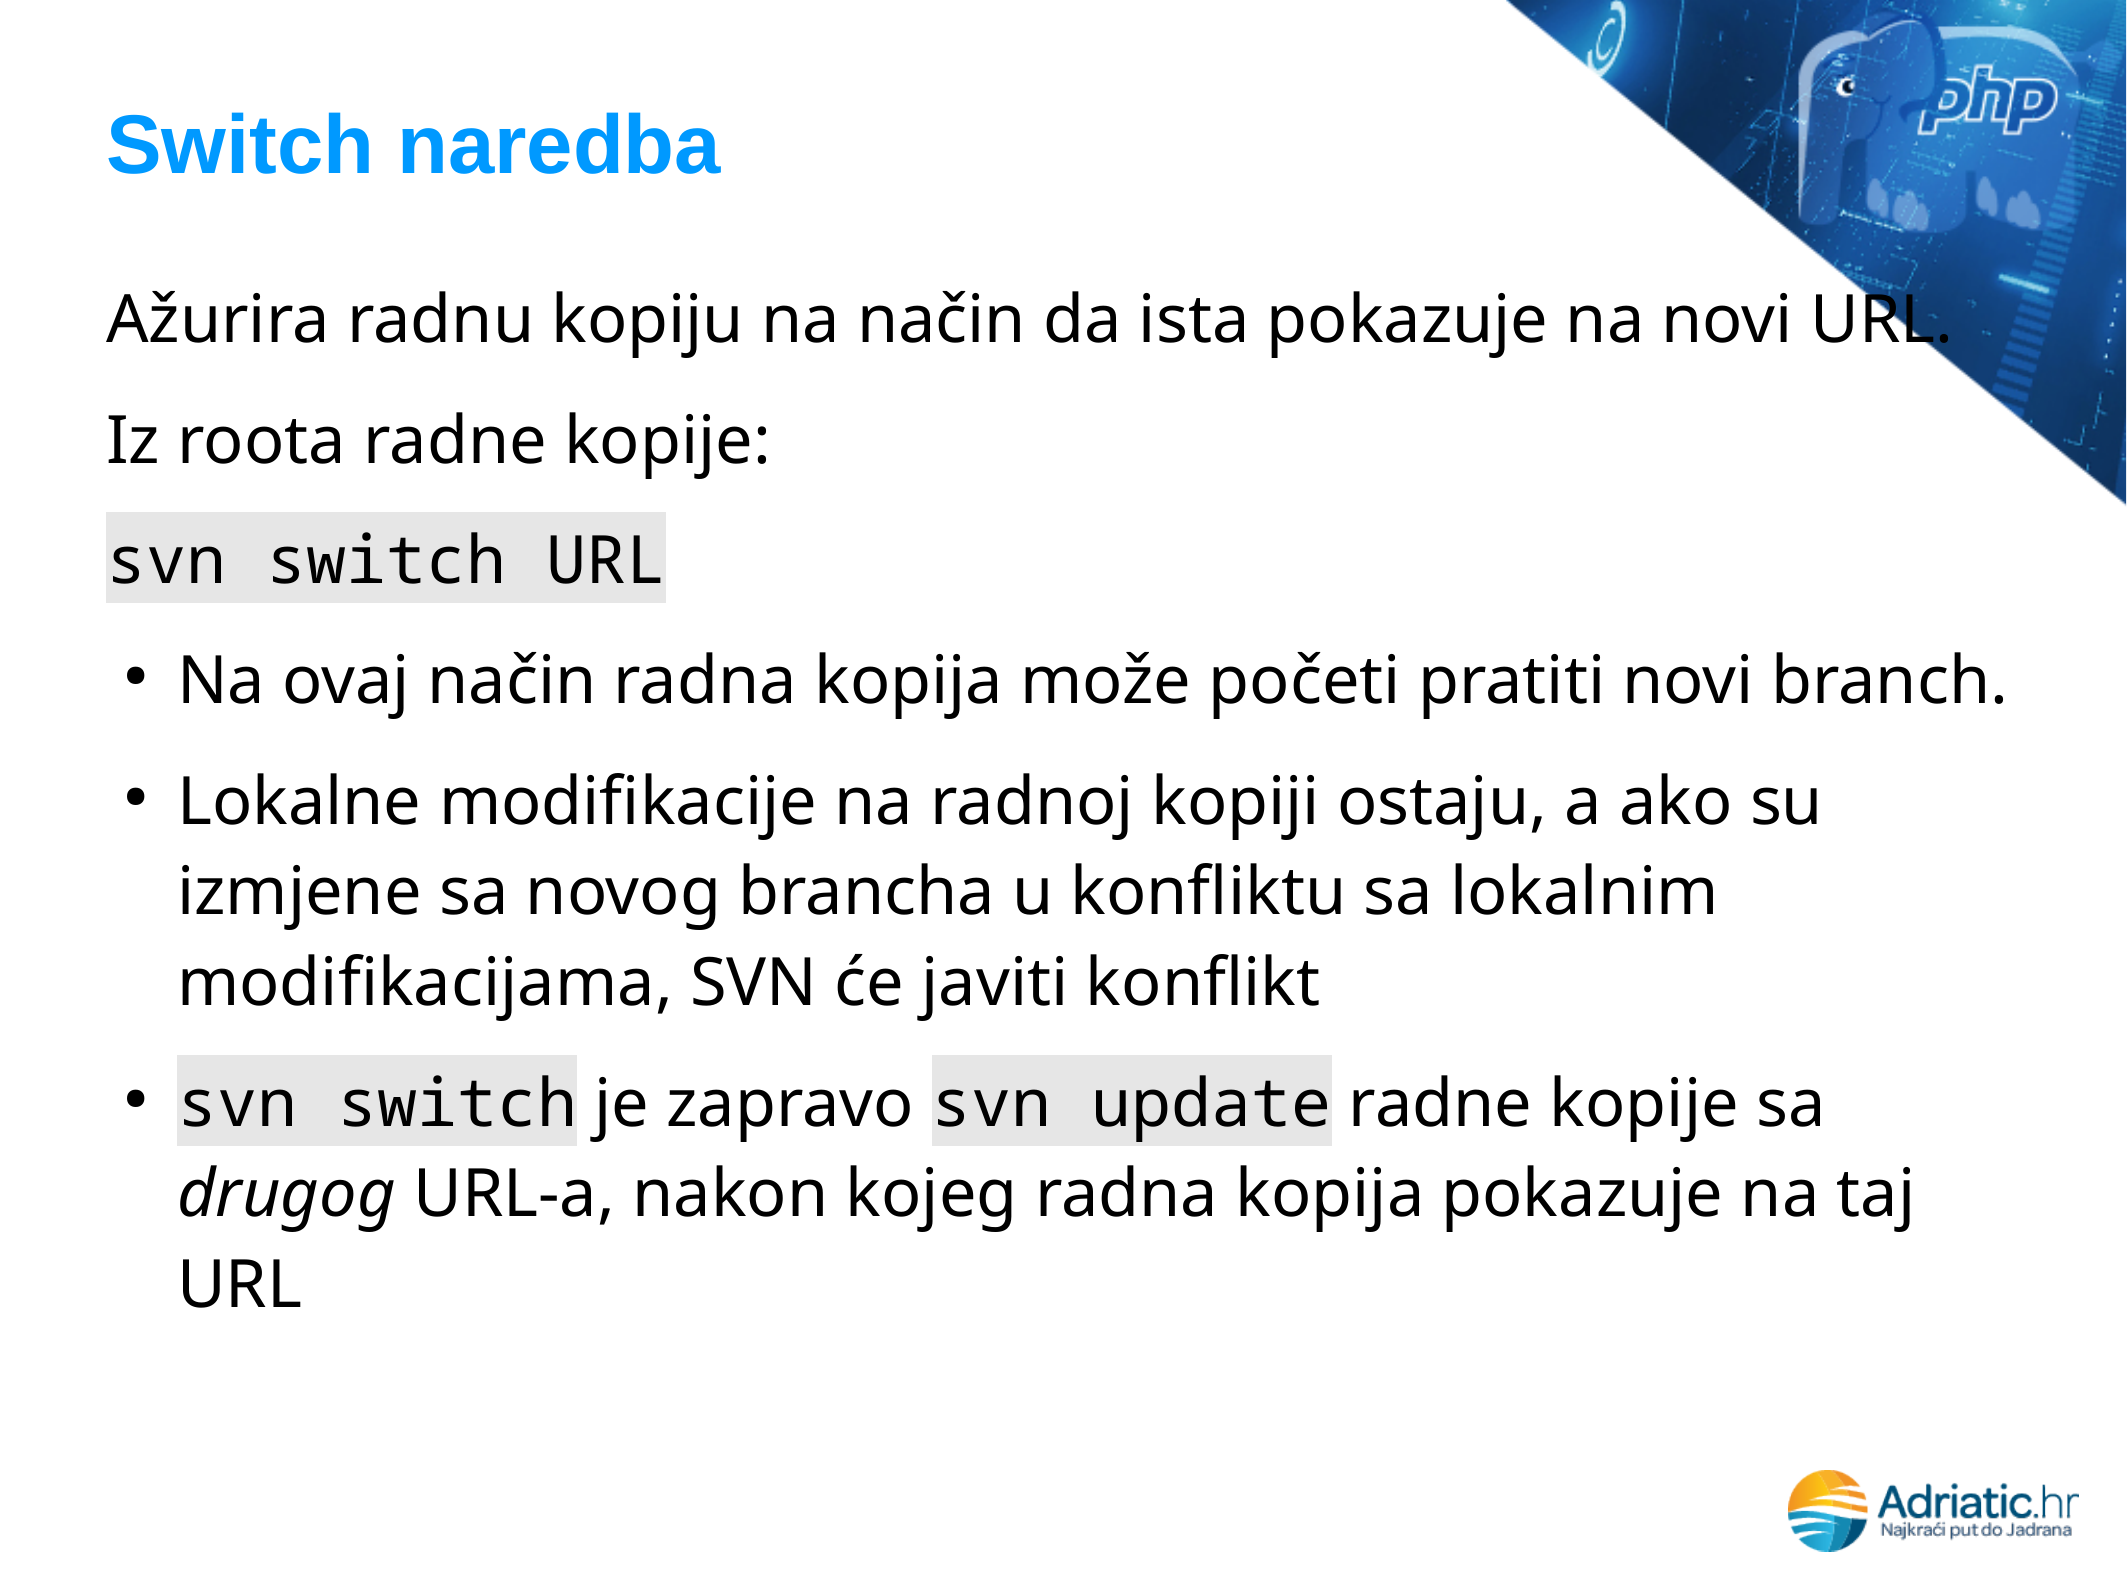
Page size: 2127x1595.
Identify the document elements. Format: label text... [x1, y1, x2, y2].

picture [1505, 0, 2127, 625]
picture [1788, 1470, 2079, 1552]
list Ažurira radnu kopiju na način da ista pokazuje na novi URL. Iz roota radne kopije: svn switch URL Na ovaj način radna kopija može početi pratiti novi branch. Lokalne modifikacije na radnoj kopiji ostaju, a ako su izmjene sa novog brancha u konfliktu sa lokalnim modifikacijama, SVN će javiti konflikt svn switch je zapravo svn update radne kopije sa drugog URL-a, nakon kojeg radna kopija pokazuje na taj URL [106, 271, 2020, 1453]
title Switch naredba [106, 70, 1630, 219]
